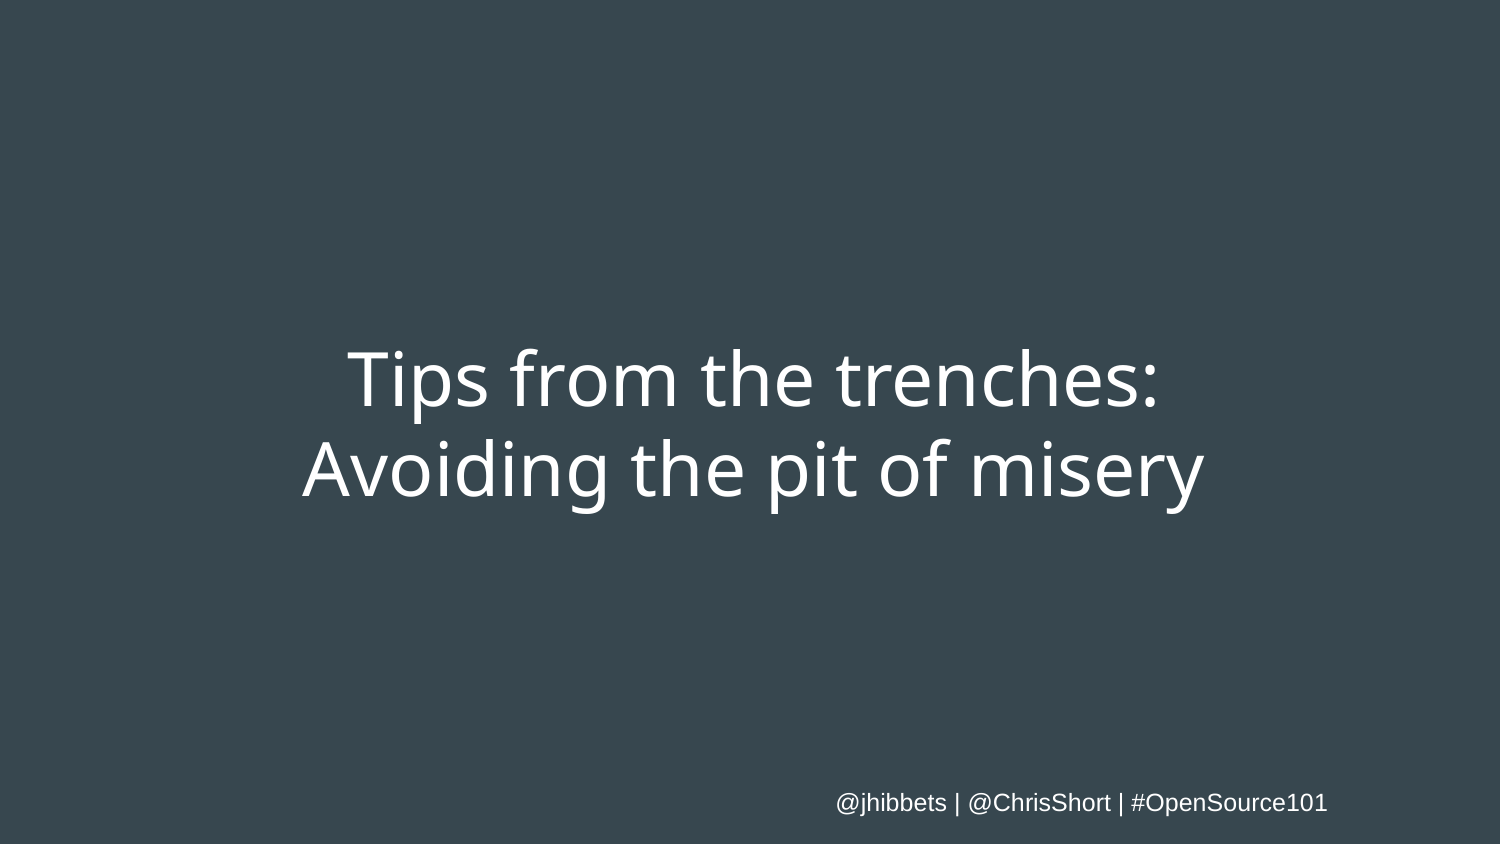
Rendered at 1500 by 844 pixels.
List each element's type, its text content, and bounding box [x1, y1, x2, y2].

title Tips from the trenches: Avoiding the pit of misery [110, 351, 1399, 493]
